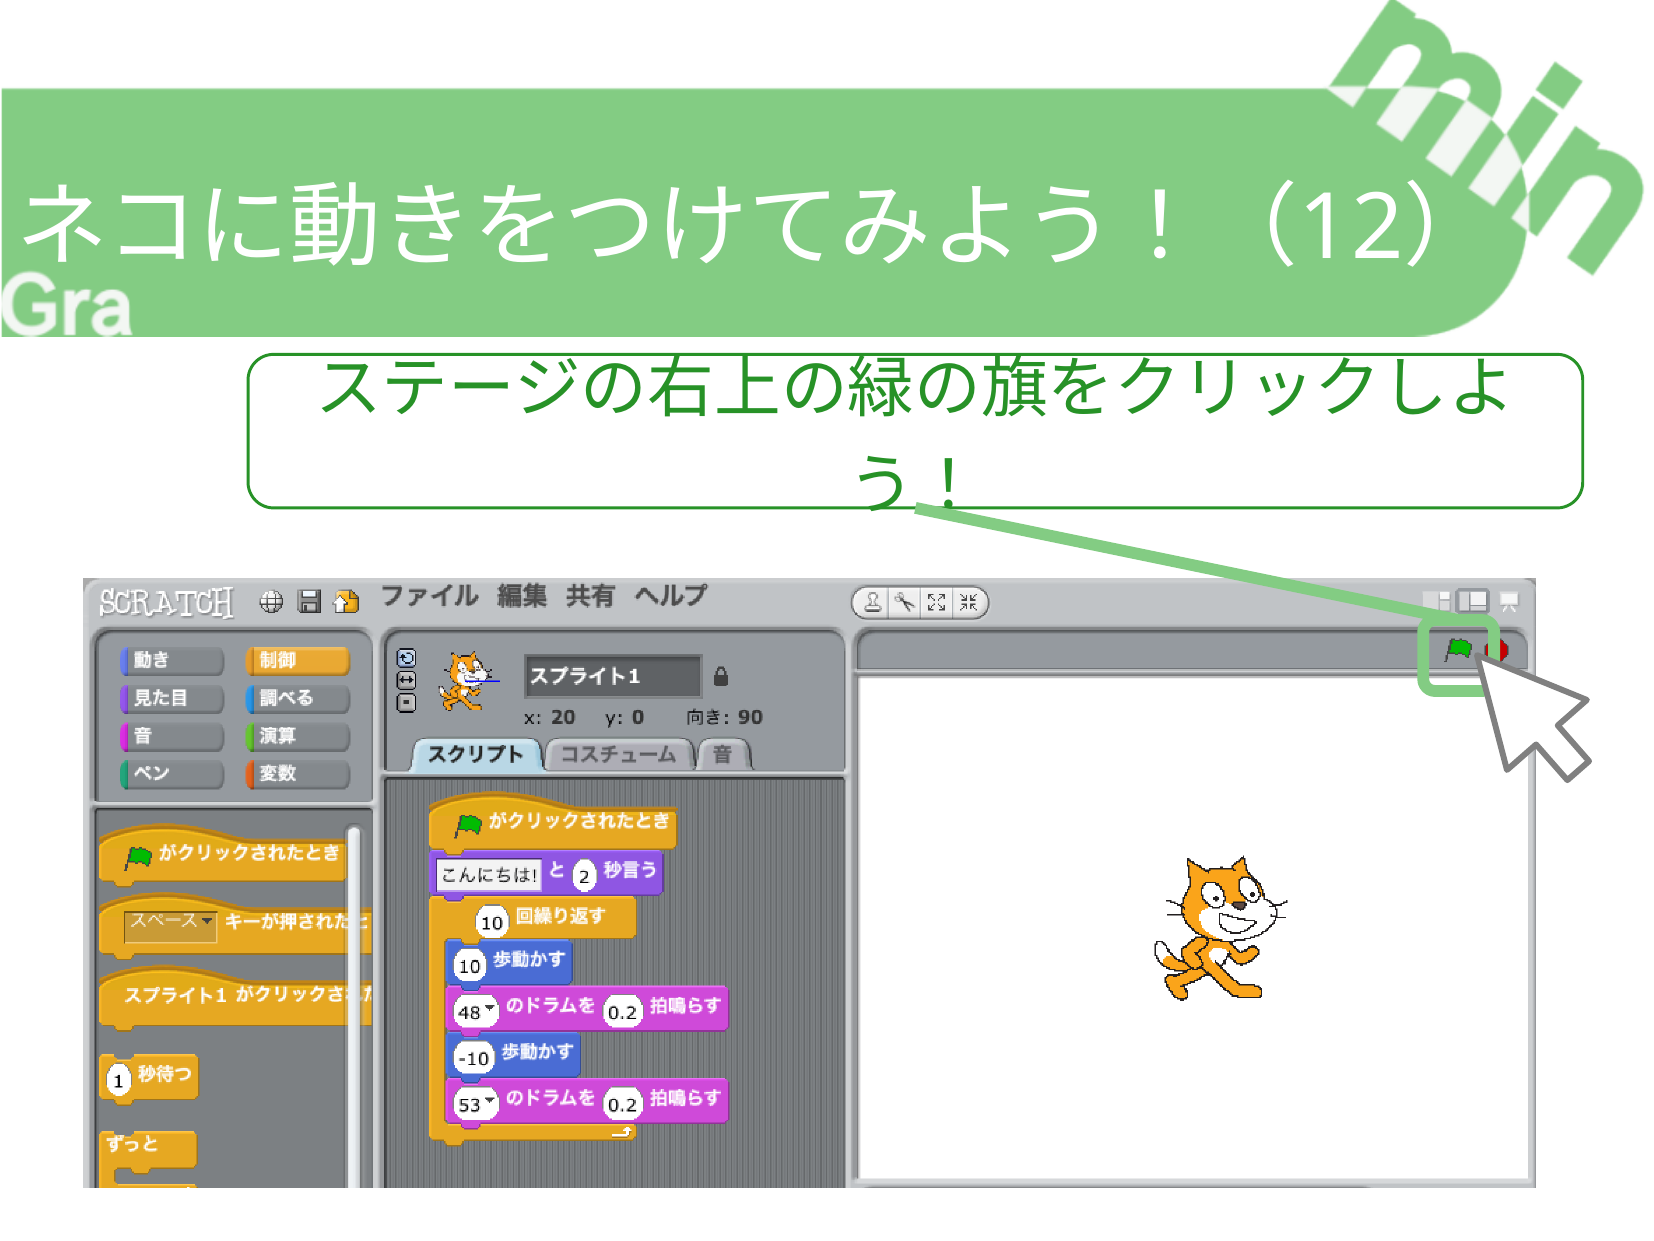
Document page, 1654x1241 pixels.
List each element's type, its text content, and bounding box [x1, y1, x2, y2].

picture [1430, 626, 1488, 685]
picture [1289, 578, 1536, 678]
title ネコに動きをつけてみよう！（12） [11, 134, 1501, 303]
text_box ステージの右上の緑の旗をクリックしよう！ [248, 354, 1583, 508]
text_box [1476, 655, 1590, 781]
picture [1, 0, 1654, 337]
picture [83, 578, 1536, 1188]
